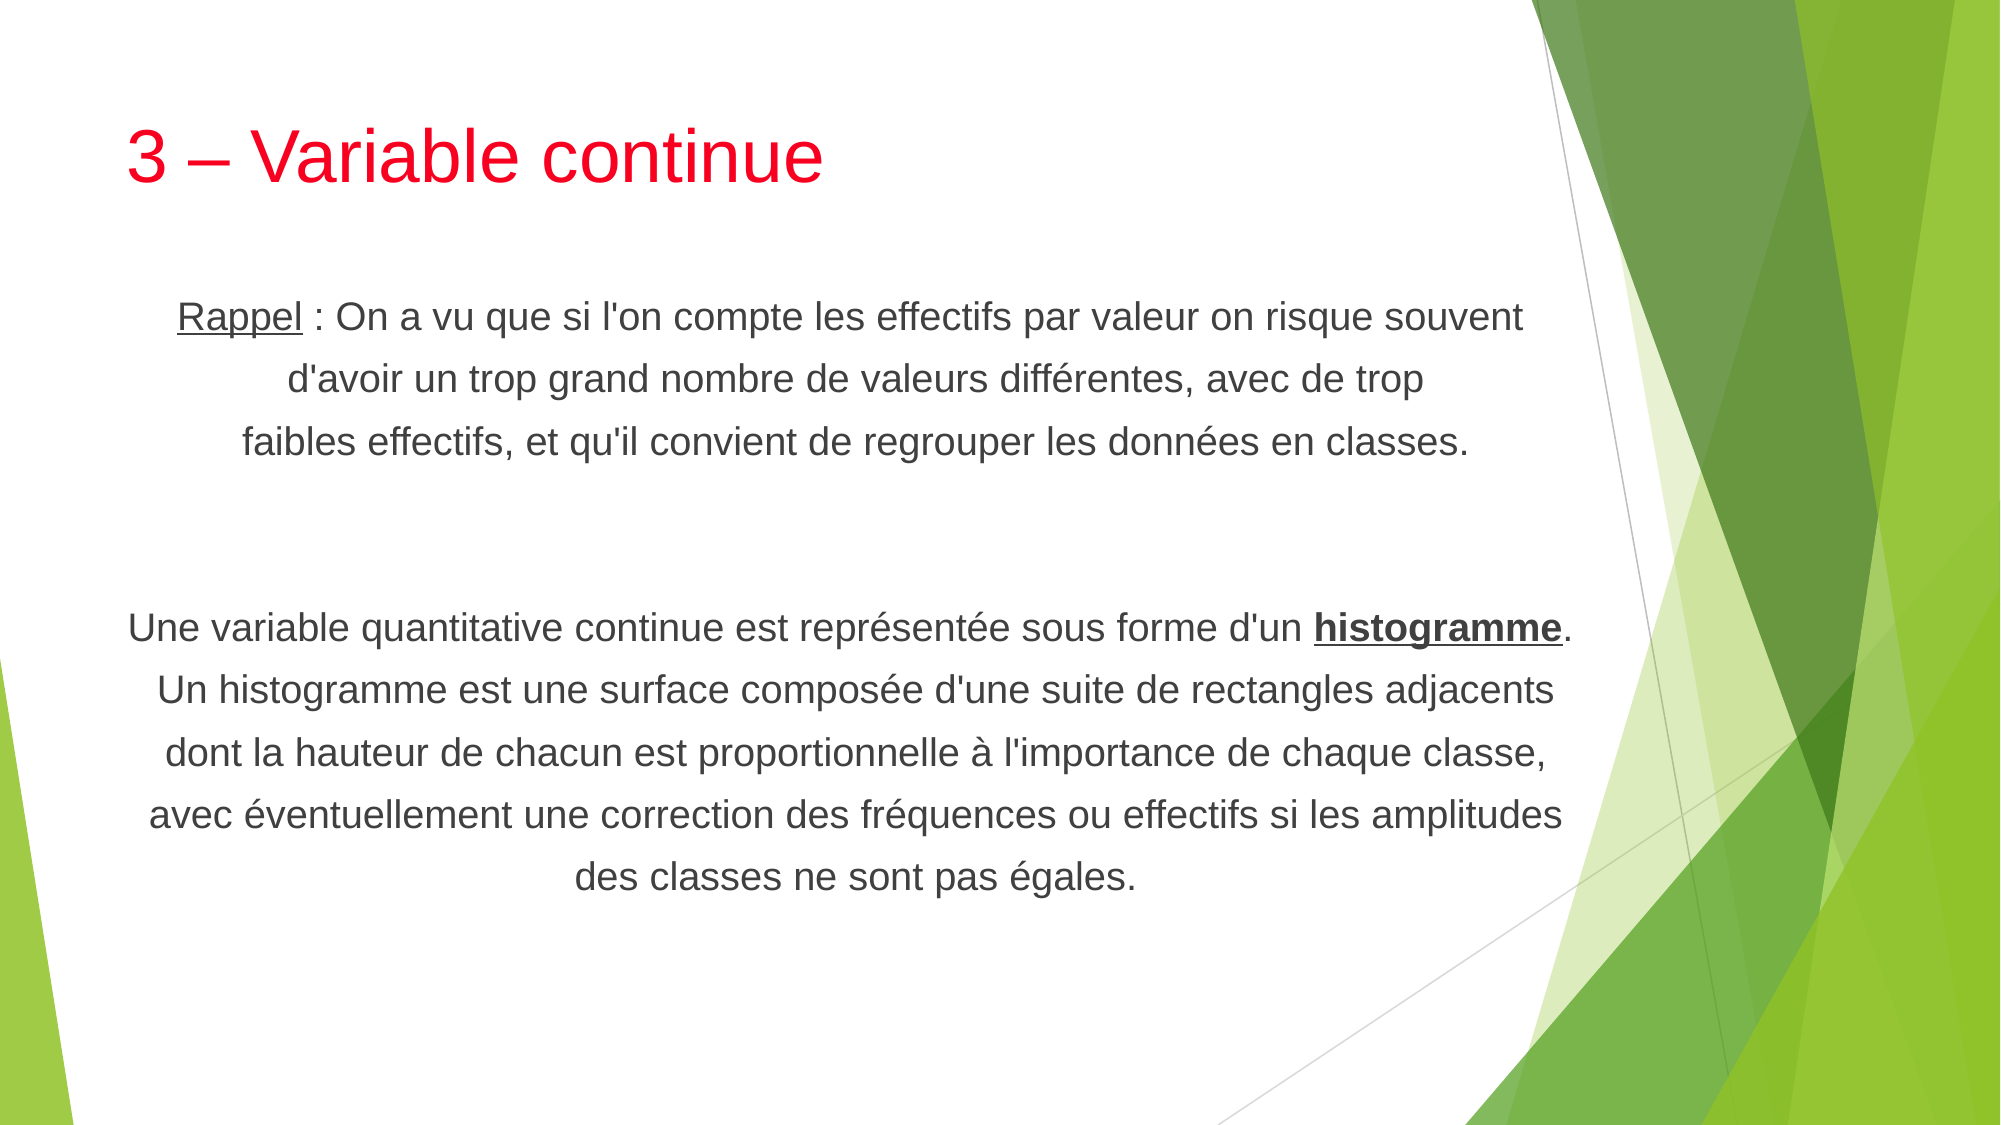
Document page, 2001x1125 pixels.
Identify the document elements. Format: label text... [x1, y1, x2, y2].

list Rappel : On a vu que si l'on compte les effectifs par valeur on risque souvent d'avoir un trop grand nombre de valeurs différentes, avec de trop faibles effectifs, et qu'il convient de regrouper les données en classes. Une variable quantitative continue est représentée sous forme d'un histogramme. Un histogramme est une surface composée d'une suite de rectangles adjacents dont la hauteur de chacun est proportionnelle à l'importance de chaque classe, avec éventuellement une correction des fréquences ou effectifs si les amplitudes des classes ne sont pas égales. [112, 283, 1589, 957]
title 3 – Variable continue [111, 99, 1522, 235]
